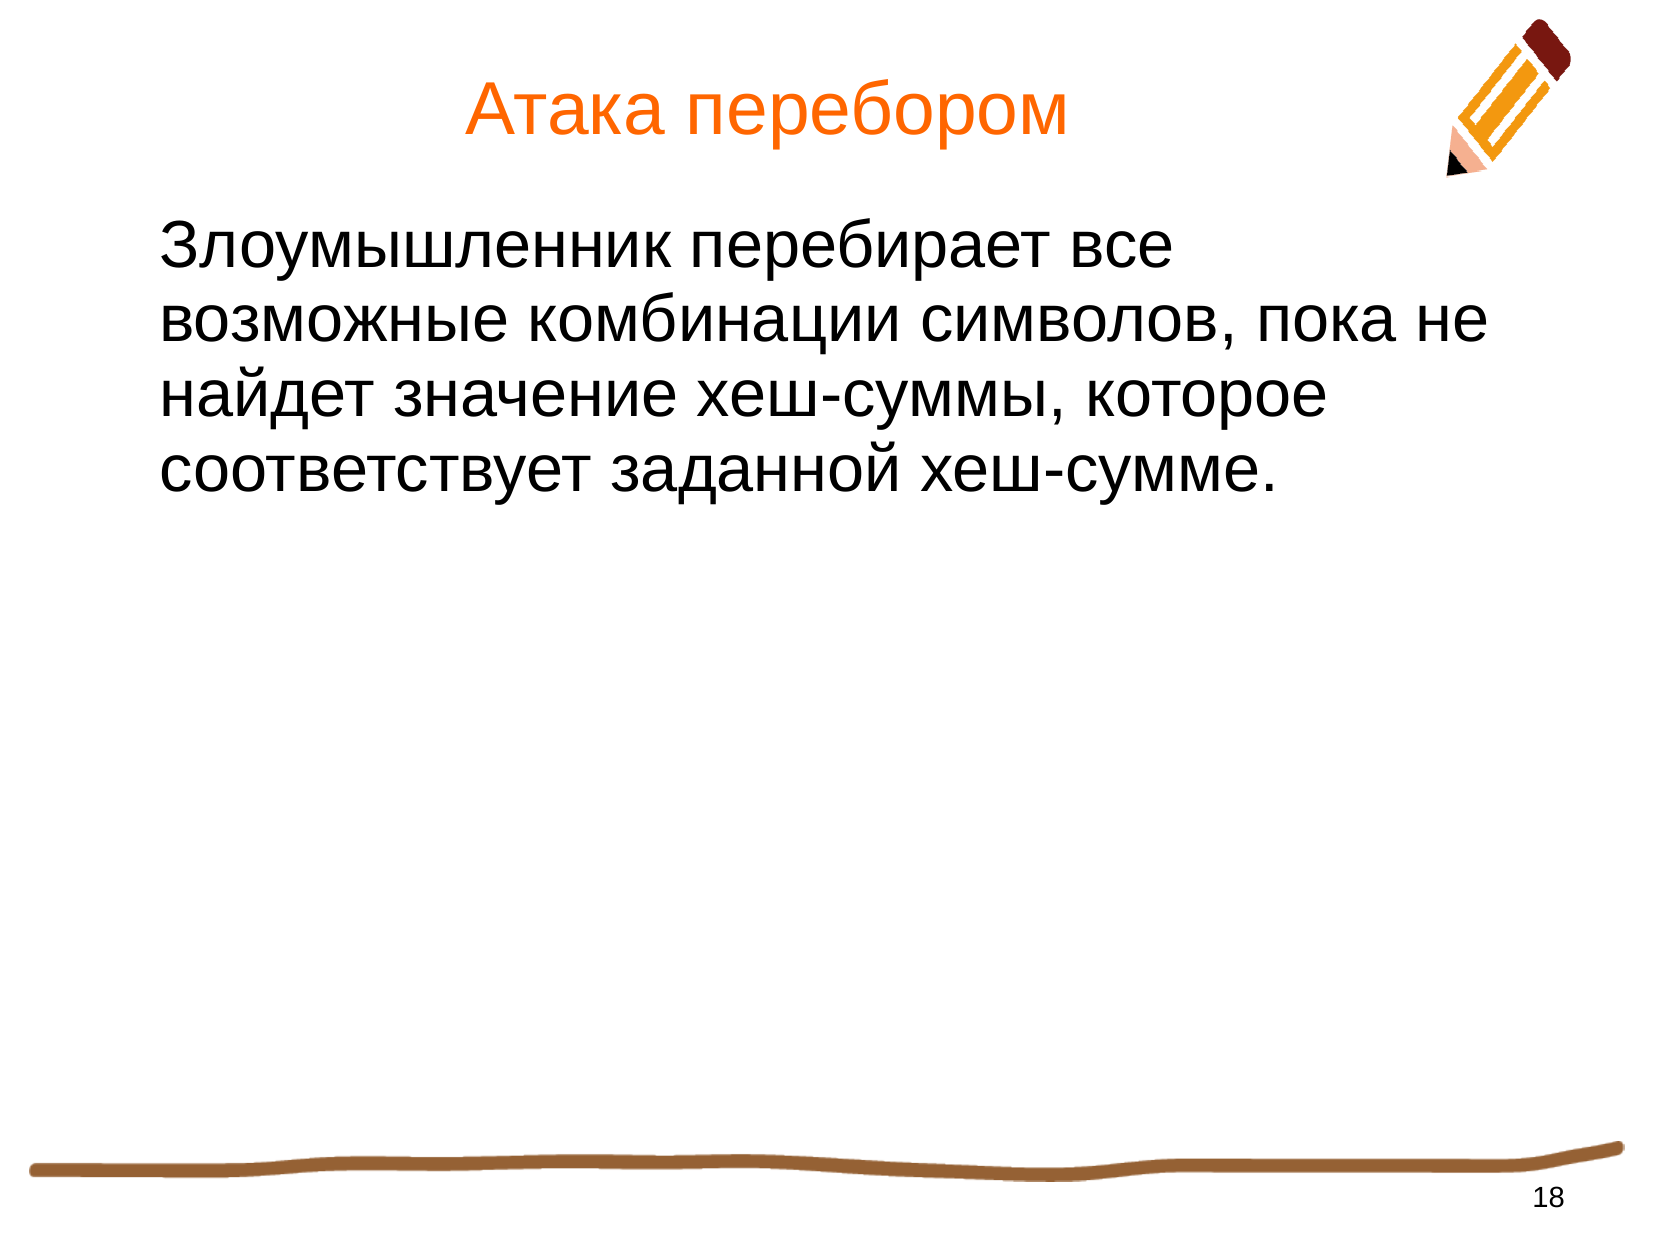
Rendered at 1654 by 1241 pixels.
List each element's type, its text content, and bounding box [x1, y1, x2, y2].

picture [1446, 19, 1571, 178]
list Злоумышленник перебирает все возможные комбинации символов, пока не найдет значение хеш-суммы, которое соответствует заданной хеш-сумме. [88, 206, 1536, 1073]
title Атака перебором [88, 39, 1447, 178]
picture [29, 1141, 1625, 1182]
